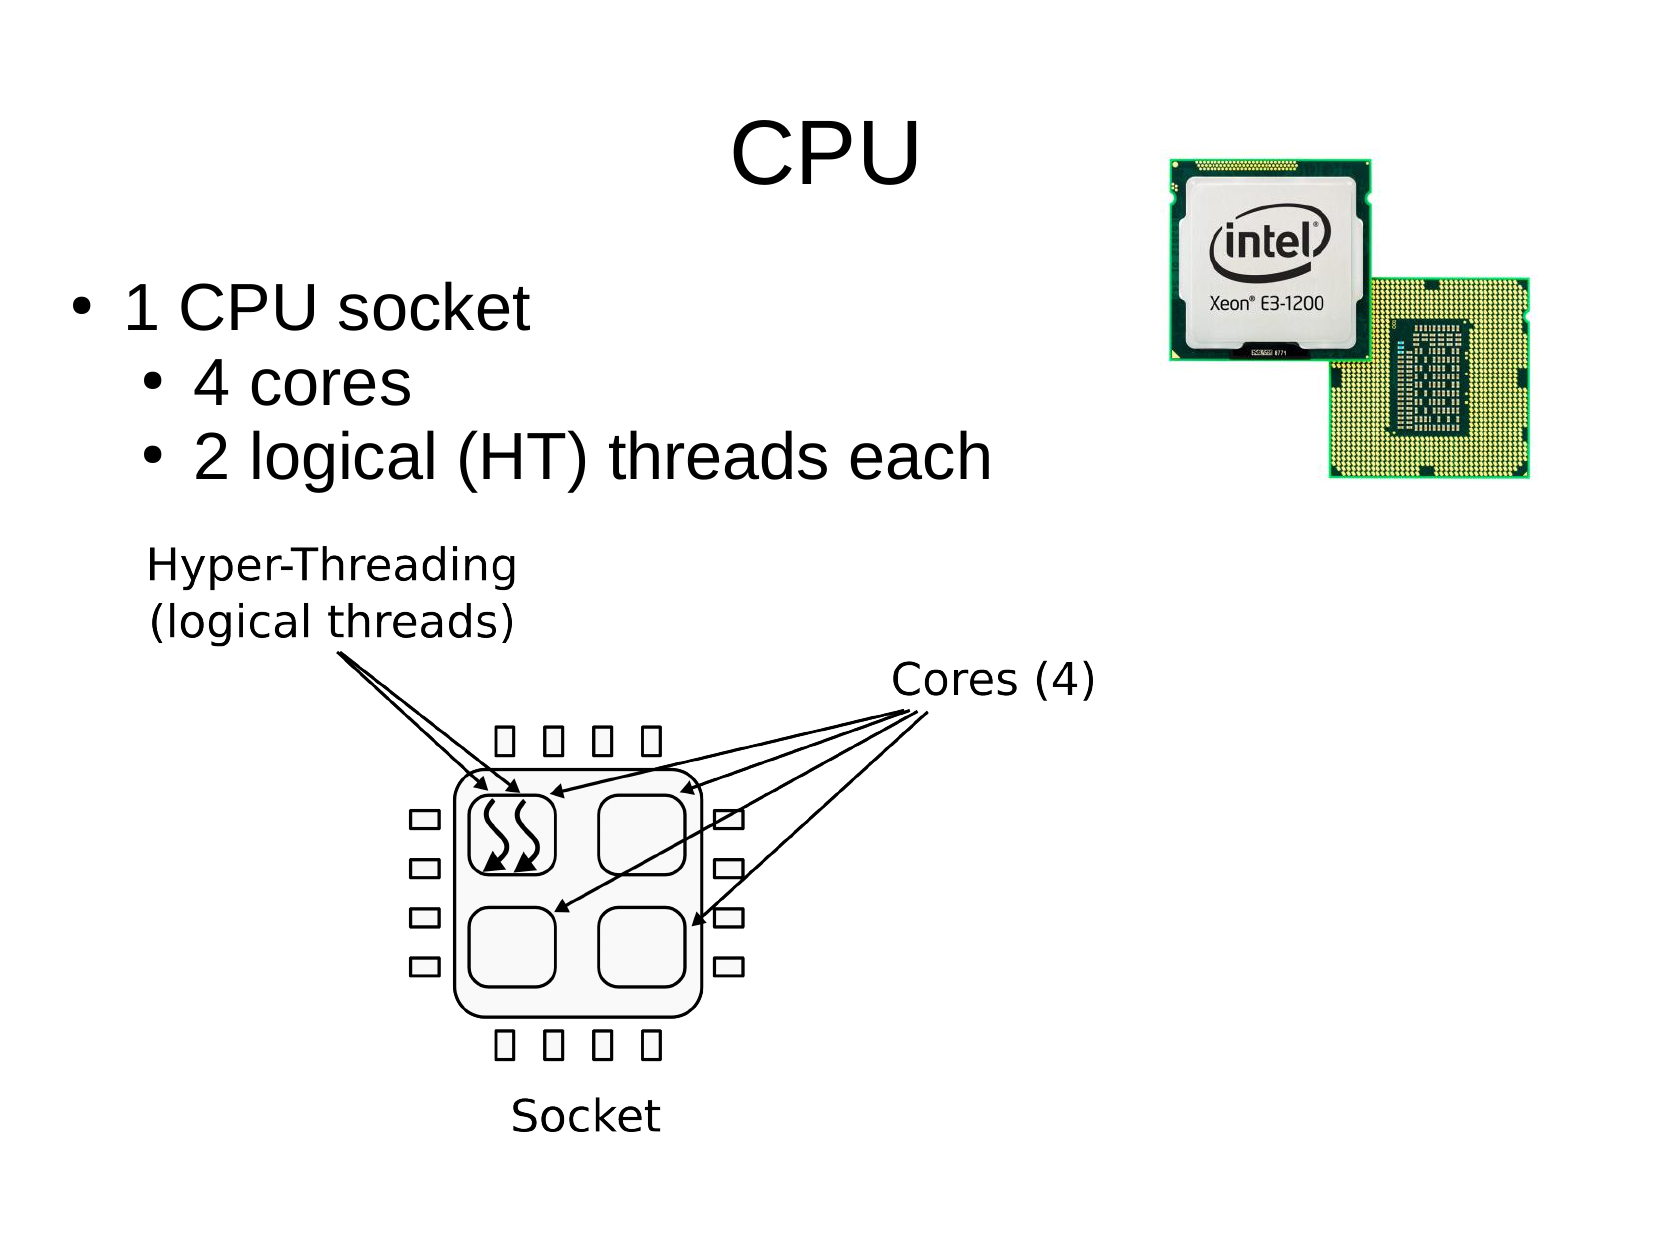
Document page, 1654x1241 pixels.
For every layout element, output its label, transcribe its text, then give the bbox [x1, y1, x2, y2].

picture [1160, 149, 1538, 262]
picture [150, 546, 1093, 1132]
title CPU [82, 49, 1571, 257]
text_box 1 CPU socket 4 cores 2 logical (HT) threads each [37, 262, 1538, 1144]
